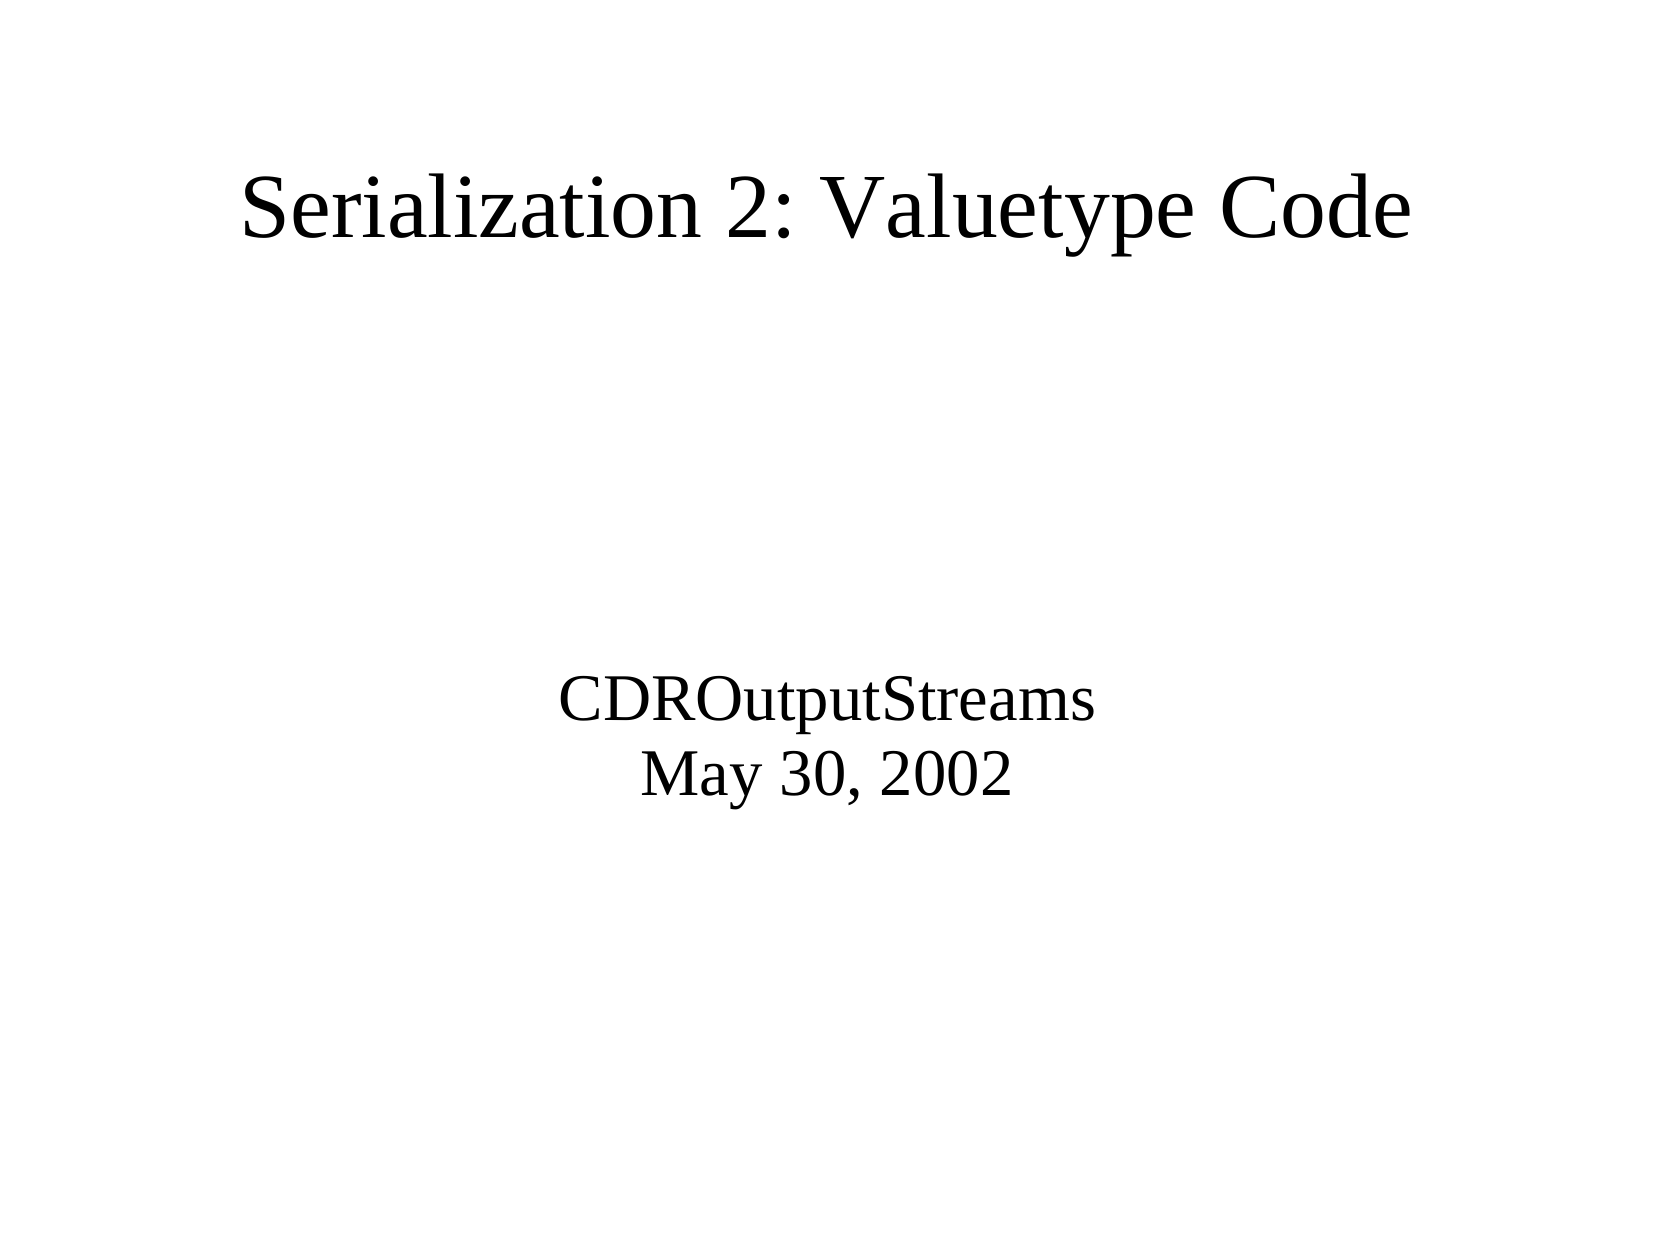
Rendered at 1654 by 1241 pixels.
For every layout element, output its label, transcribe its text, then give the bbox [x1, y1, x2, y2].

subtitle CDROutputStreams May 30, 2002 [121, 344, 1534, 1127]
title Serialization 2: Valuetype Code [121, 102, 1534, 311]
